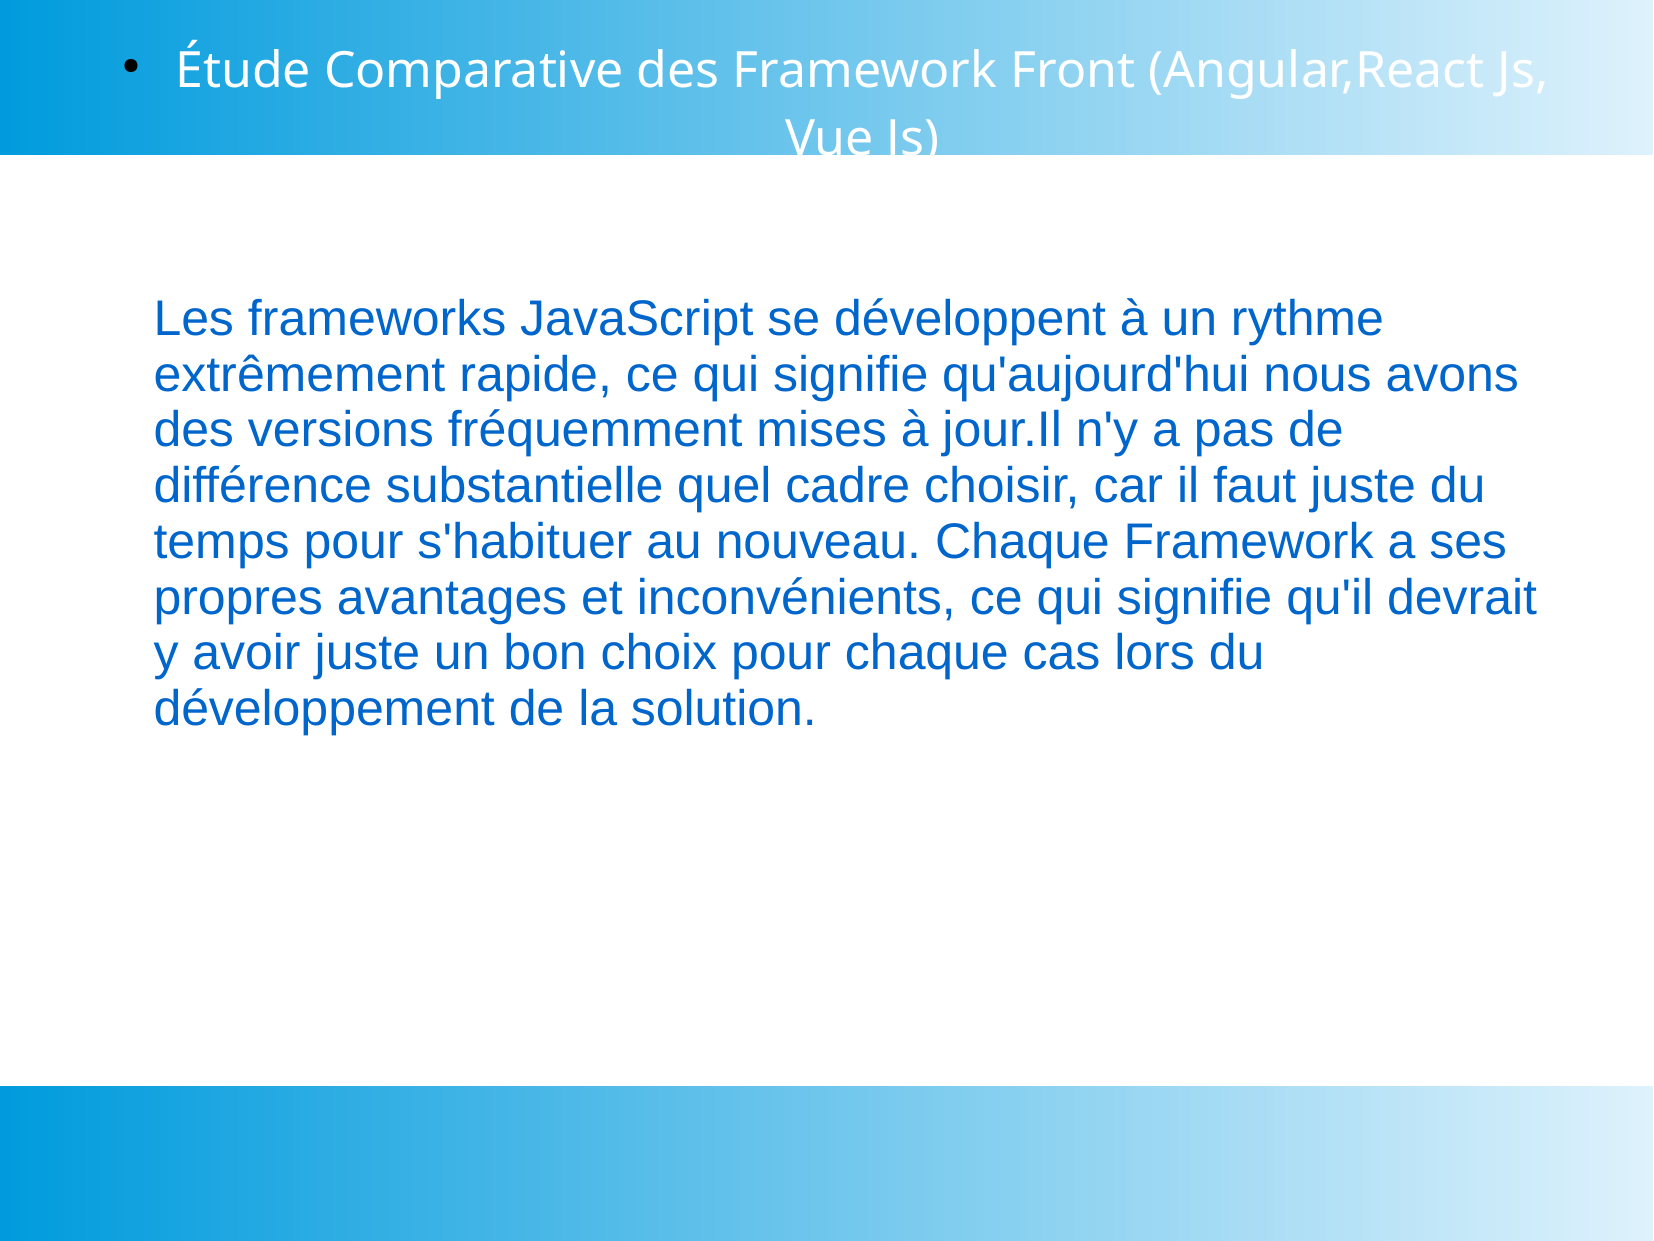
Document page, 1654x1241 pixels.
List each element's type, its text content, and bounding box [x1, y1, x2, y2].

list Les frameworks JavaScript se développent à un rythme extrêmement rapide, ce qui signifie qu'aujourd'hui nous avons des versions fréquemment mises à jour.Il n'y a pas de différence substantielle quel cadre choisir, car il faut juste du temps pour s'habituer au nouveau. Chaque Framework a ses propres avantages et inconvénients, ce qui signifie qu'il devrait y avoir juste un bon choix pour chaque cas lors du développement de la solution. [82, 290, 1571, 1010]
title Étude Comparative des Framework Front (Angular,React Js, Vue Js) [82, 35, 1571, 168]
